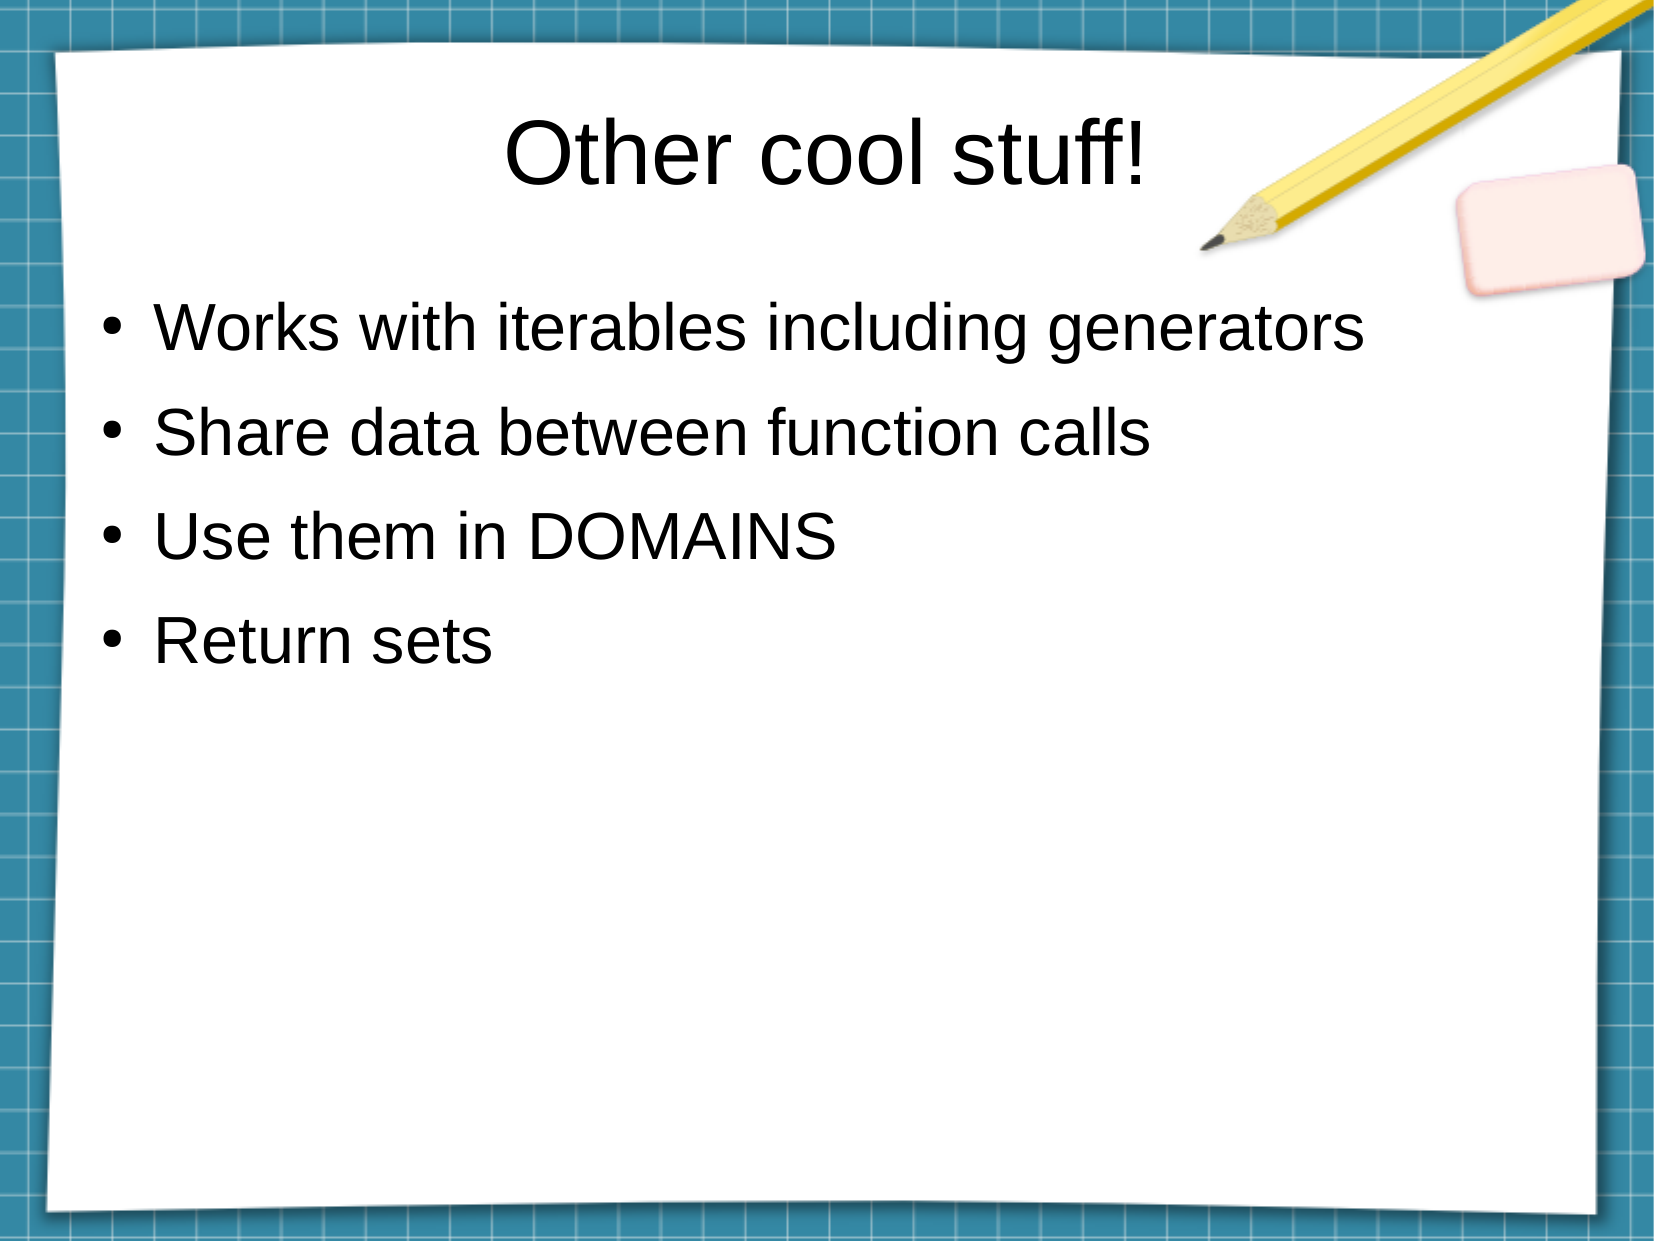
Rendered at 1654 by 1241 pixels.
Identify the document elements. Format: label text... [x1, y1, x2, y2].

picture [0, 0, 1654, 1241]
title Other cool stuff! [82, 49, 1571, 257]
list Works with iterables including generators Share data between function calls Use them in DOMAINS Return sets [82, 290, 1571, 1010]
